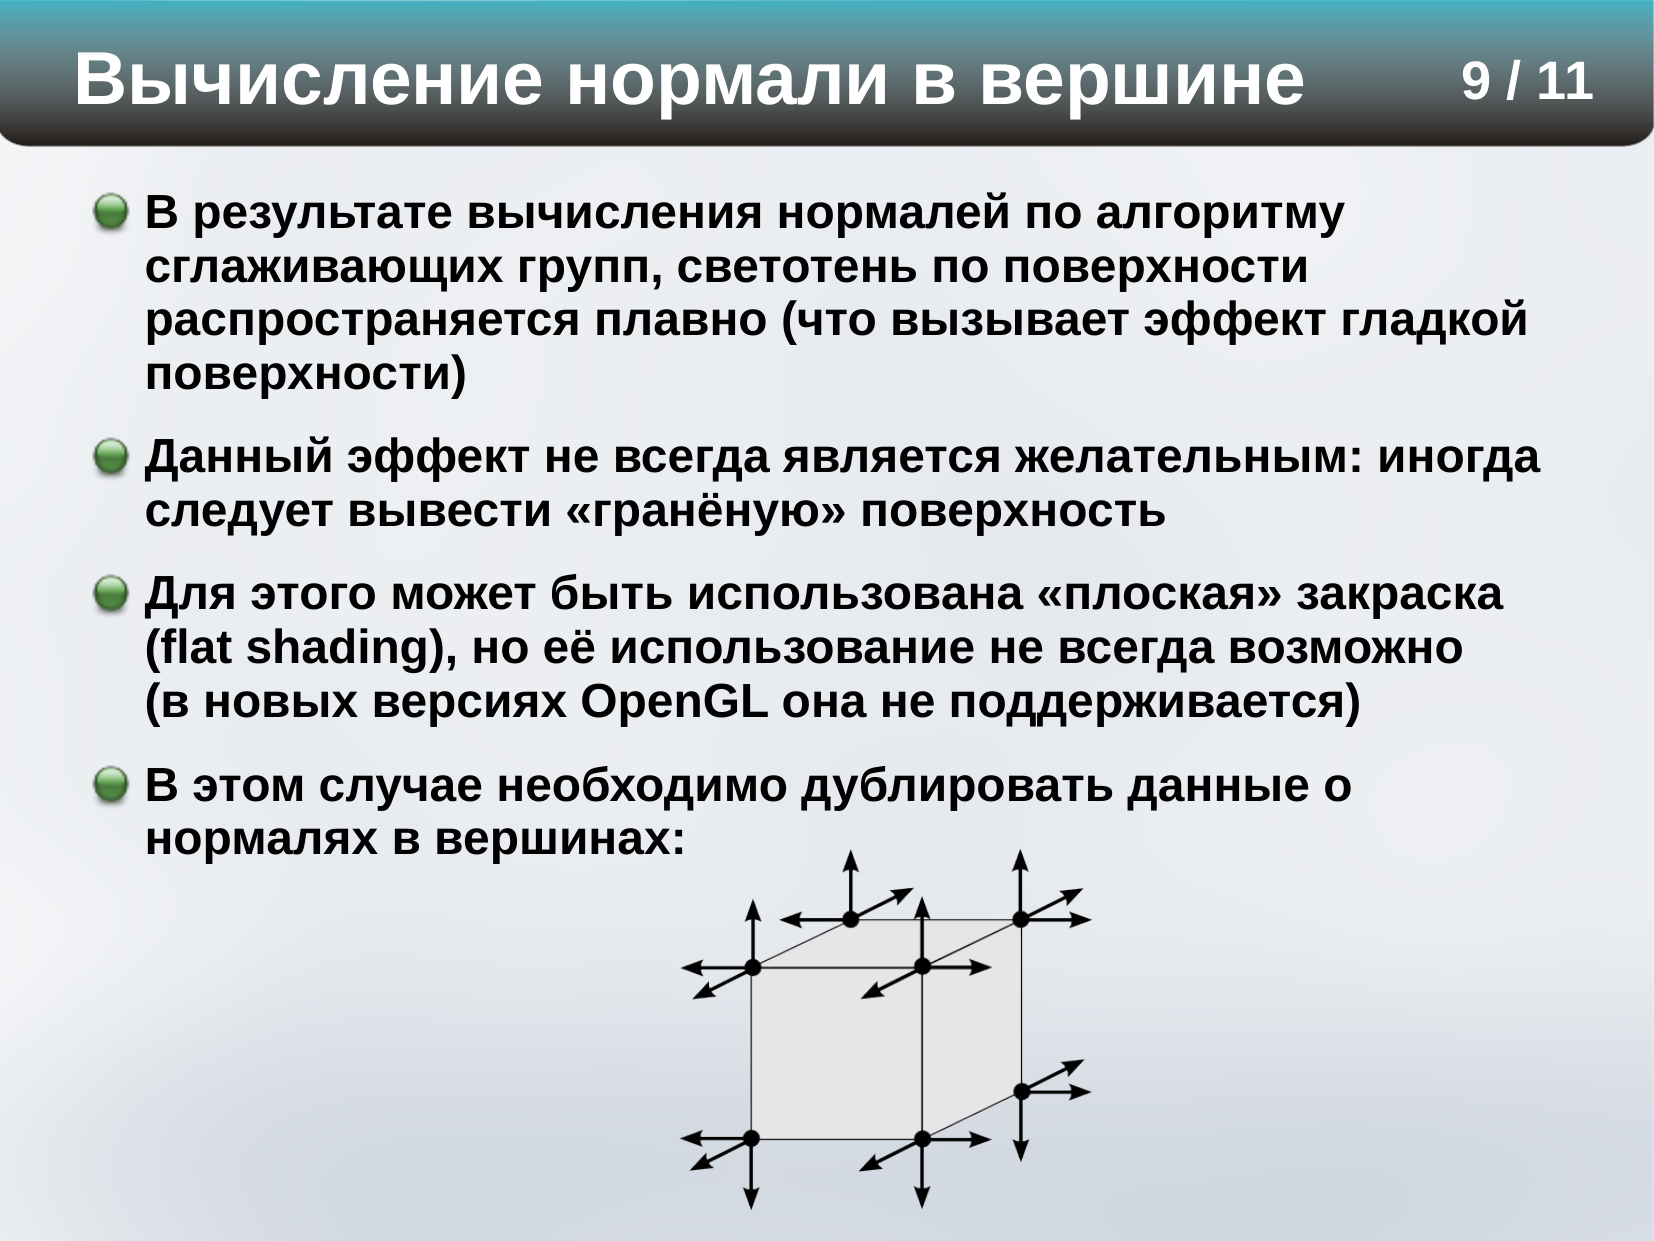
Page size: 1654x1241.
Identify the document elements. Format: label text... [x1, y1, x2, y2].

text_box Вычисление нормали в вершине [59, 29, 1329, 129]
text_box В результате вычисления нормалей по алгоритму сглаживающих групп, светотень по поверхности распространяется плавно (что вызывает эффект гладкой поверхности) Данный эффект не всегда является желательным: иногда следует вывести «гранёную» поверхность Для этого может быть использована «плоская» закраска (flat shading), но её использование не всегда возможно (в новых версиях OpenGL она не поддерживается) В этом случае необходимо дублировать данные о нормалях в вершинах: [70, 177, 1595, 870]
text_box <number> / 11 [1446, 42, 1654, 179]
picture [0, 0, 1654, 1241]
